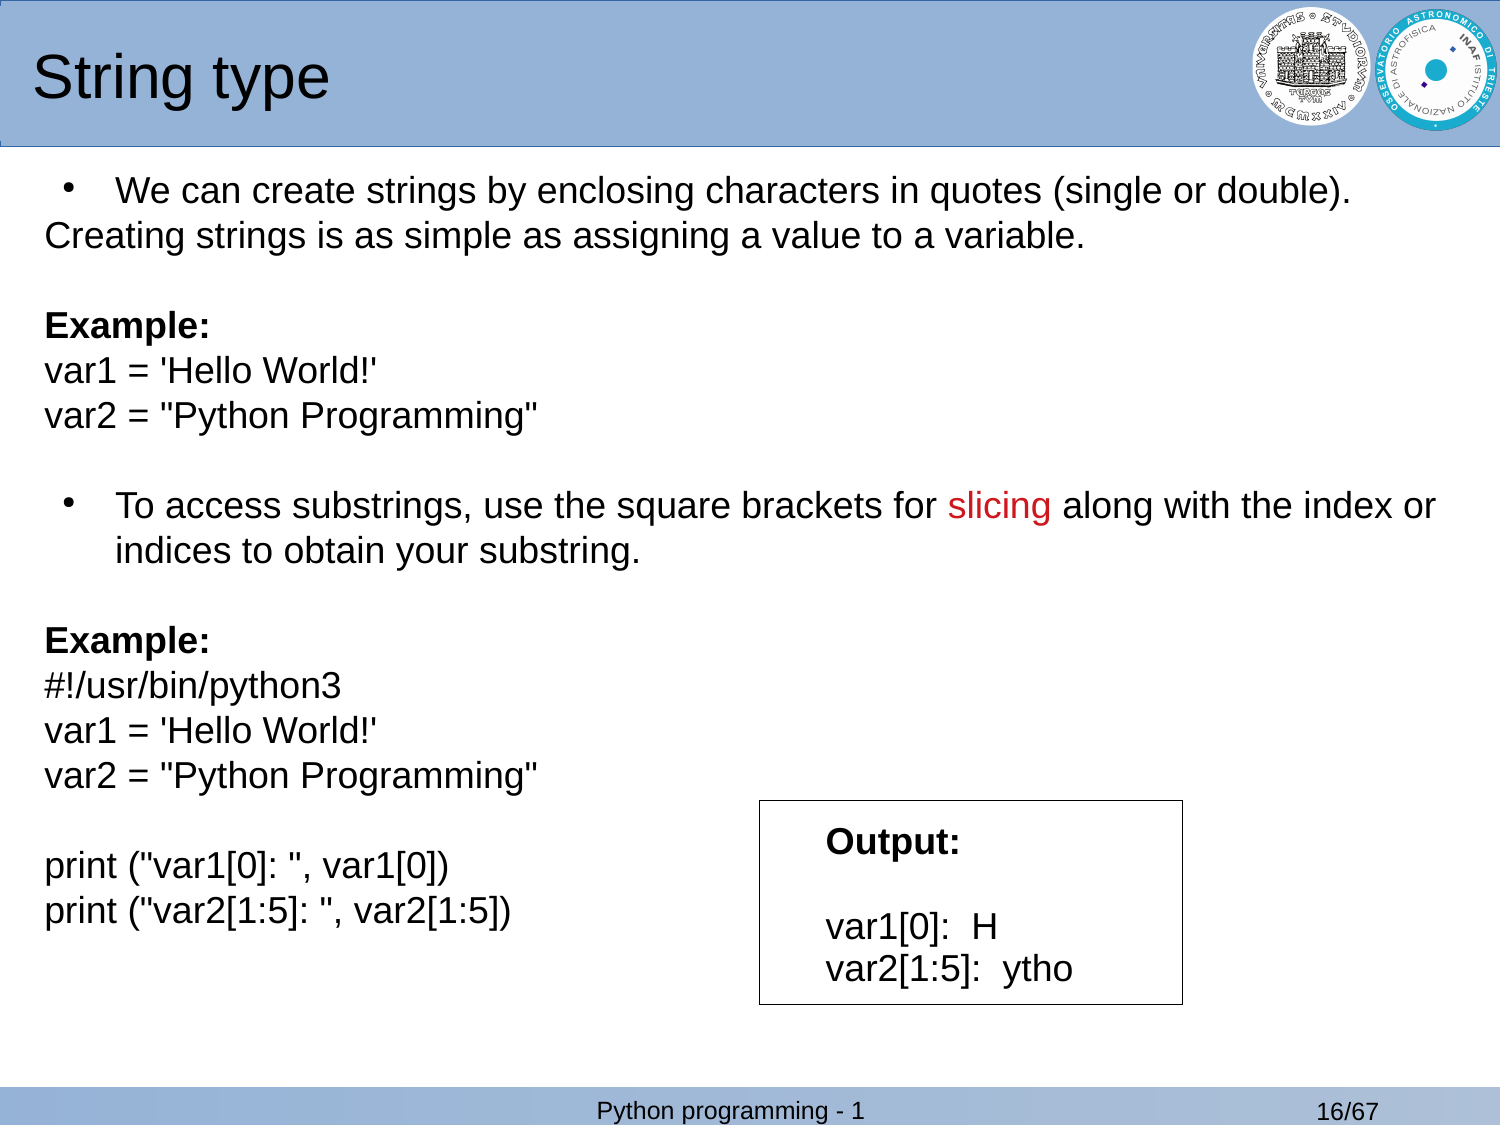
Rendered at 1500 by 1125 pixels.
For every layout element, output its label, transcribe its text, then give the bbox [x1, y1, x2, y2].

text_box String type [0, 5, 1253, 141]
list We can create strings by enclosing characters in quotes (single or double). Creating strings is as simple as assigning a value to a variable. Example: var1 = 'Hello World!' var2 = "Python Programming" To access substrings, use the square brackets for slicing along with the index or indices to obtain your substring. Example: #!/usr/bin/python3 var1 = 'Hello World!' var2 = "Python Programming" print ("var1[0]: ", var1[0]) print ("var2[1:5]: ", var2[1:5]) [29, 158, 1500, 1071]
text_box [759, 800, 1183, 1005]
picture [1253, 0, 1500, 156]
